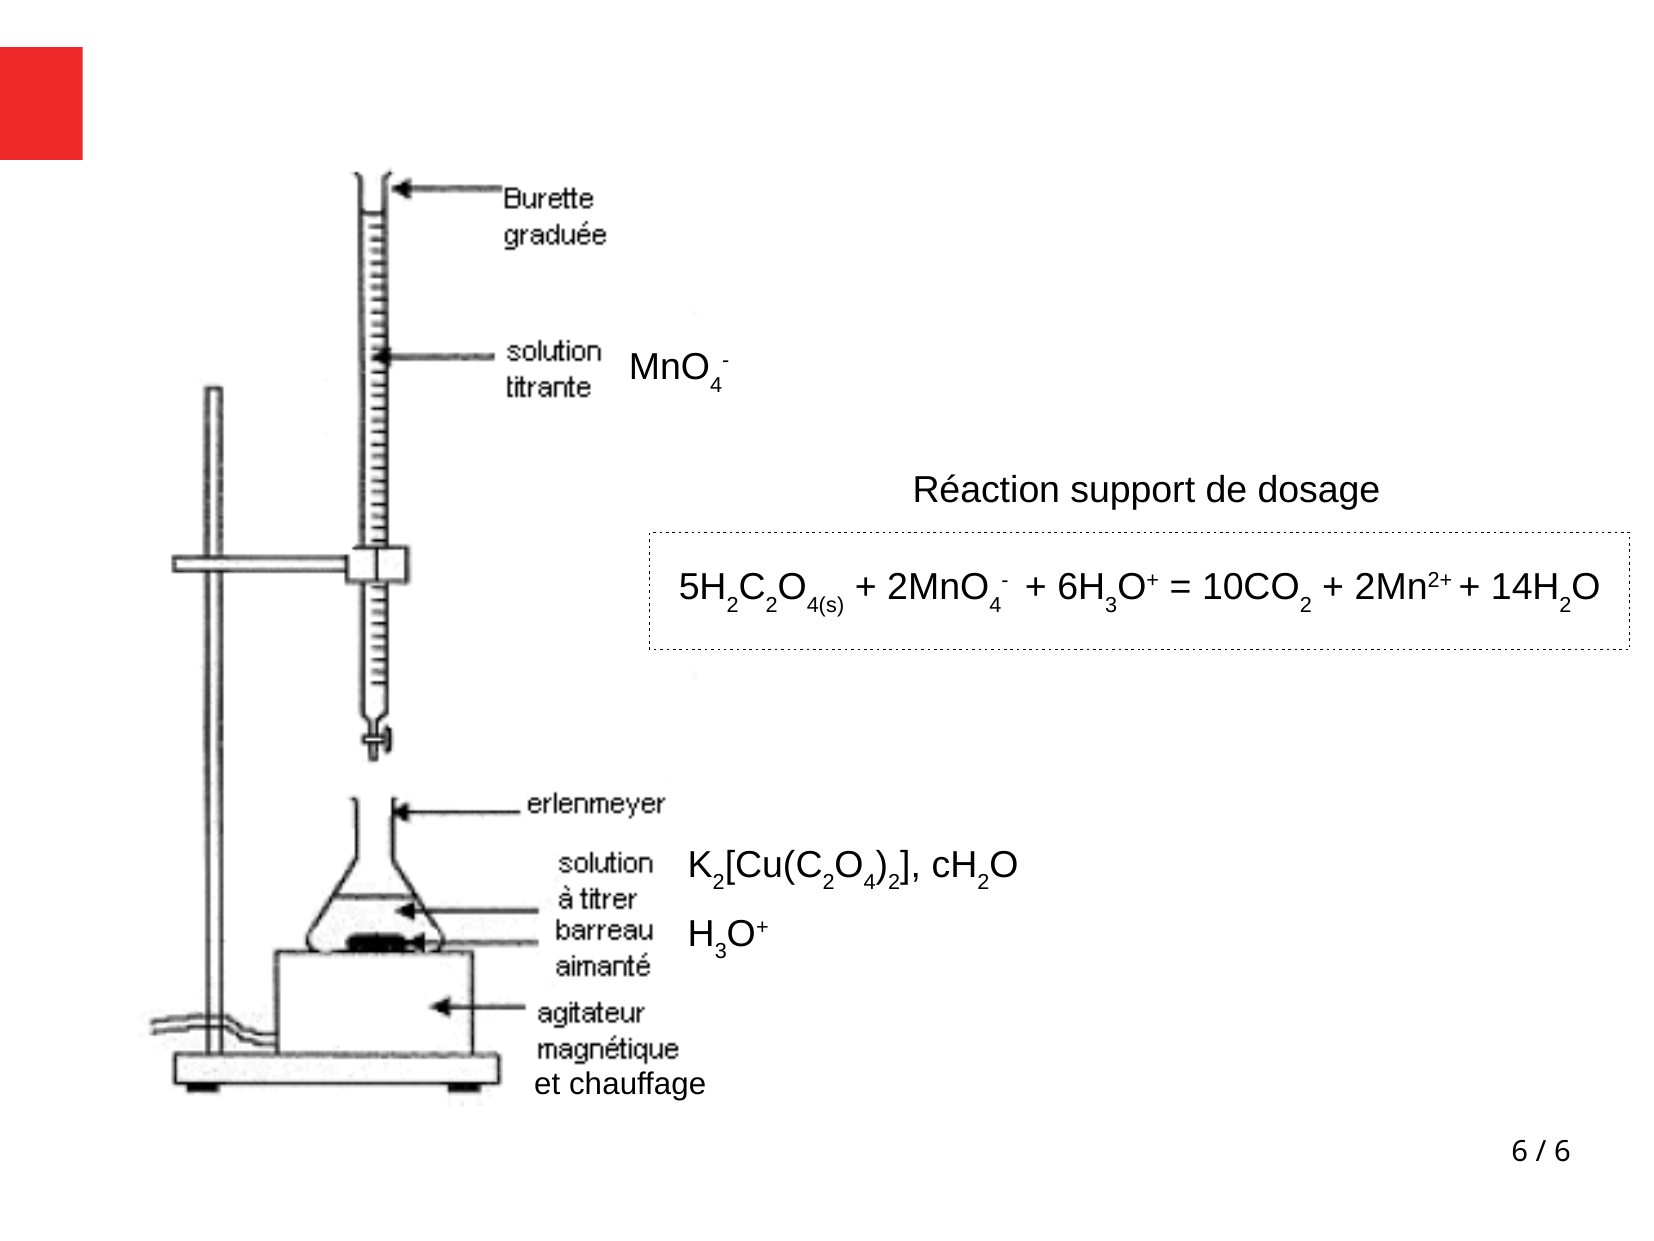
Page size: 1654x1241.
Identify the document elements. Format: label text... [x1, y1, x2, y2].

text_box et chauffage [519, 1058, 804, 1158]
text_box 5H2C2O4(s) + 2MnO4- + 6H3O+ = 10CO2 + 2Mn2+ + 14H2O [649, 532, 1630, 650]
text_box H3O+ [672, 905, 910, 971]
text_box Réaction support de dosage [897, 460, 1453, 560]
text_box MnO4- [614, 338, 898, 404]
picture [0, 160, 697, 1106]
text_box K2[Cu(C2O4)2], cH2O [672, 835, 1063, 953]
